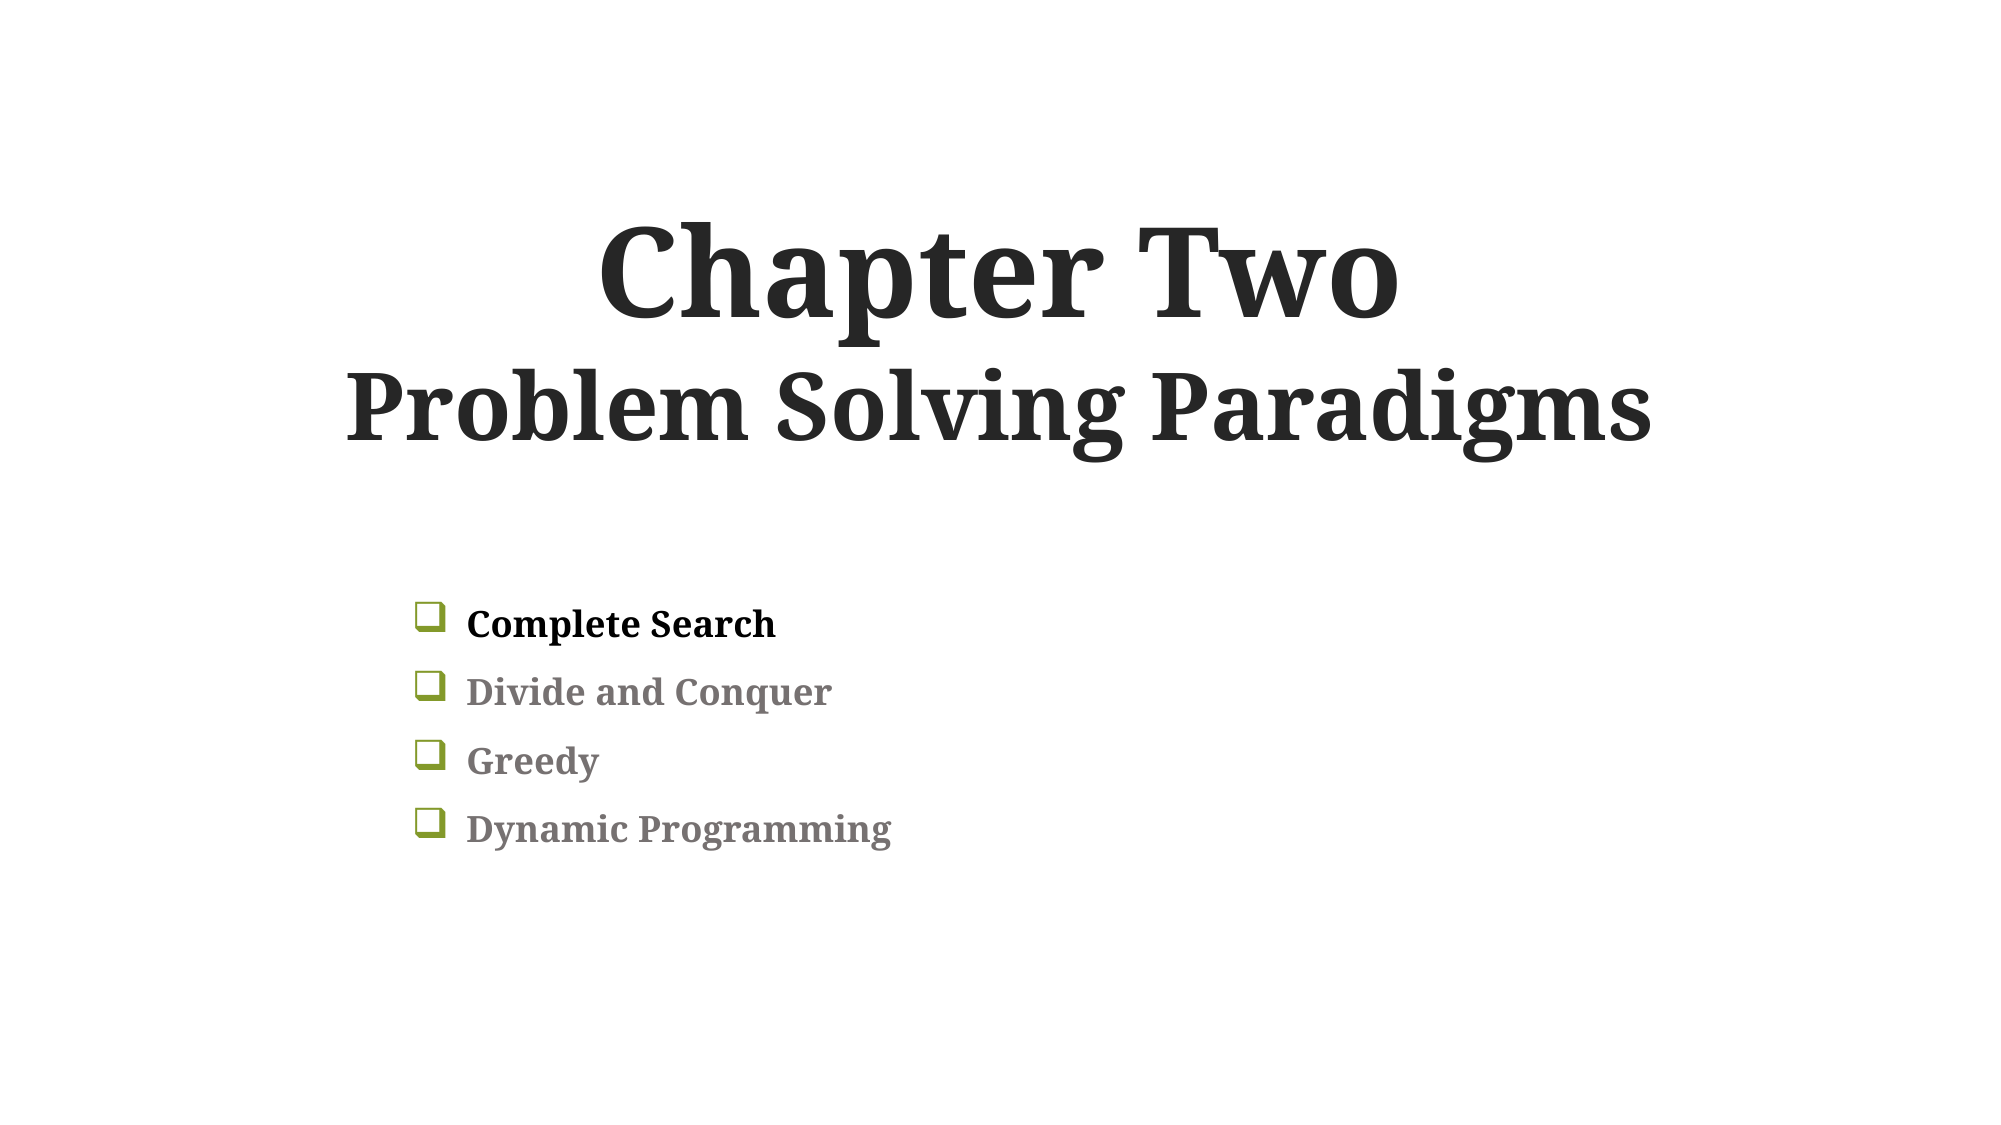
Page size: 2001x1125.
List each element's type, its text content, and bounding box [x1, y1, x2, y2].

text_box Chapter Two Problem Solving Paradigms [249, 184, 1750, 576]
text_box Complete Search Divide and Conquer Greedy Dynamic Programming [251, 590, 1752, 863]
